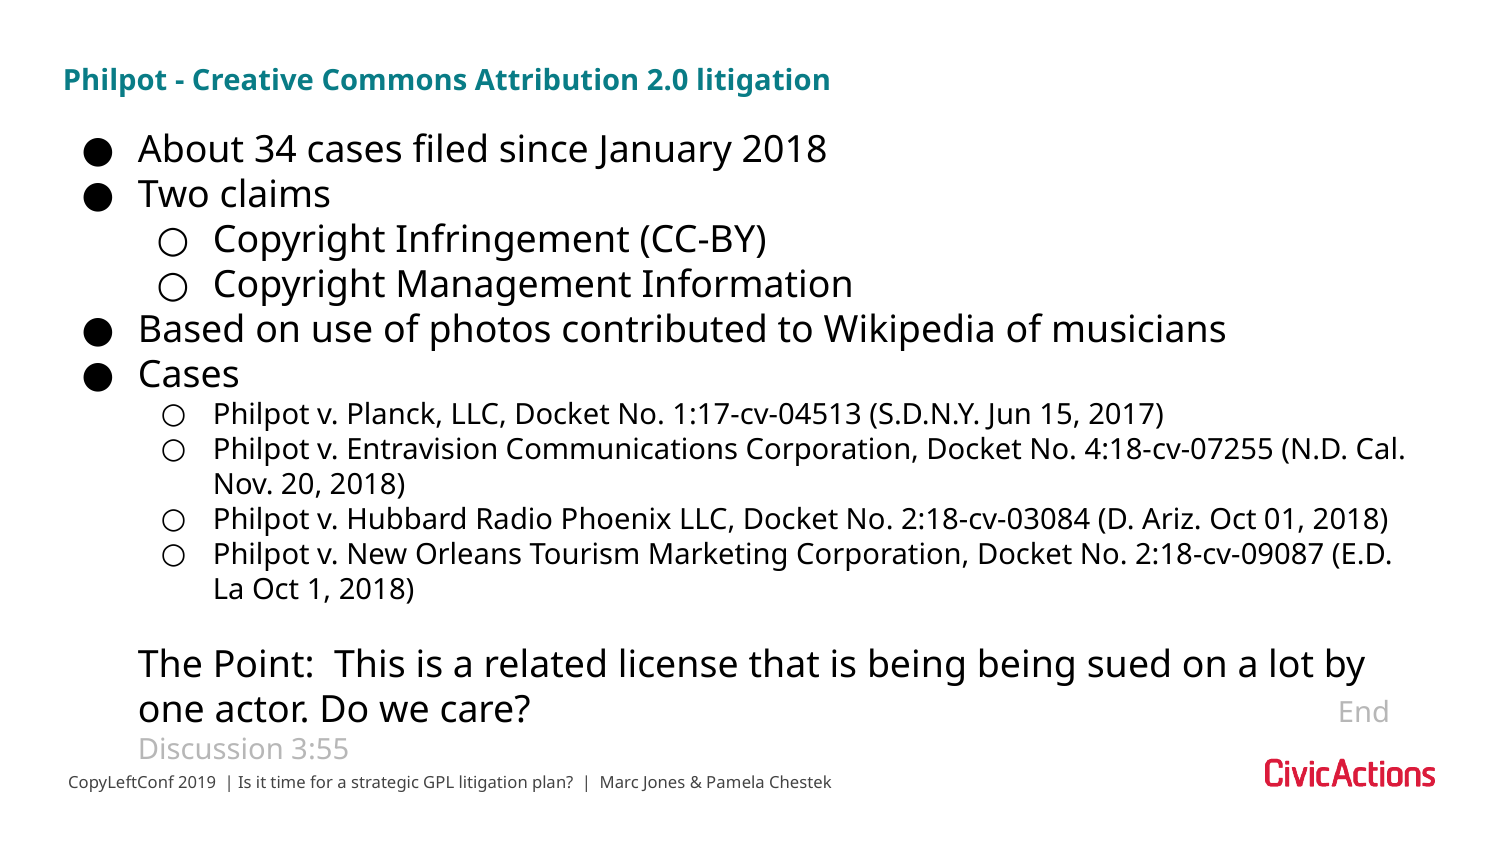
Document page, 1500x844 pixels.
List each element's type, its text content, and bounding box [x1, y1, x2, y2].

list About 34 cases filed since January 2018 Two claims Copyright Infringement (CC-BY) Copyright Management Information Based on use of photos contributed to Wikipedia of musicians Cases Philpot v. Planck, LLC, Docket No. 1:17-cv-04513 (S.D.N.Y. Jun 15, 2017) Philpot v. Entravision Communications Corporation, Docket No. 4:18-cv-07255 (N.D. Cal. Nov. 20, 2018) Philpot v. Hubbard Radio Phoenix LLC, Docket No. 2:18-cv-03084 (D. Ariz. Oct 01, 2018) Philpot v. New Orleans Tourism Marketing Corporation, Docket No. 2:18-cv-09087 (E.D. La Oct 1, 2018) The Point: This is a related license that is being being sued on a lot by one actor. Do we care? End Discussion 3:55 [53, 136, 1438, 758]
picture [1265, 758, 1435, 787]
title Philpot - Creative Commons Attribution 2.0 litigation [53, 51, 1438, 136]
text_box CopyLeftConf 2019 | Is it time for a strategic GPL litigation plan? | Marc Jones & Pamela Chestek [53, 757, 1235, 796]
